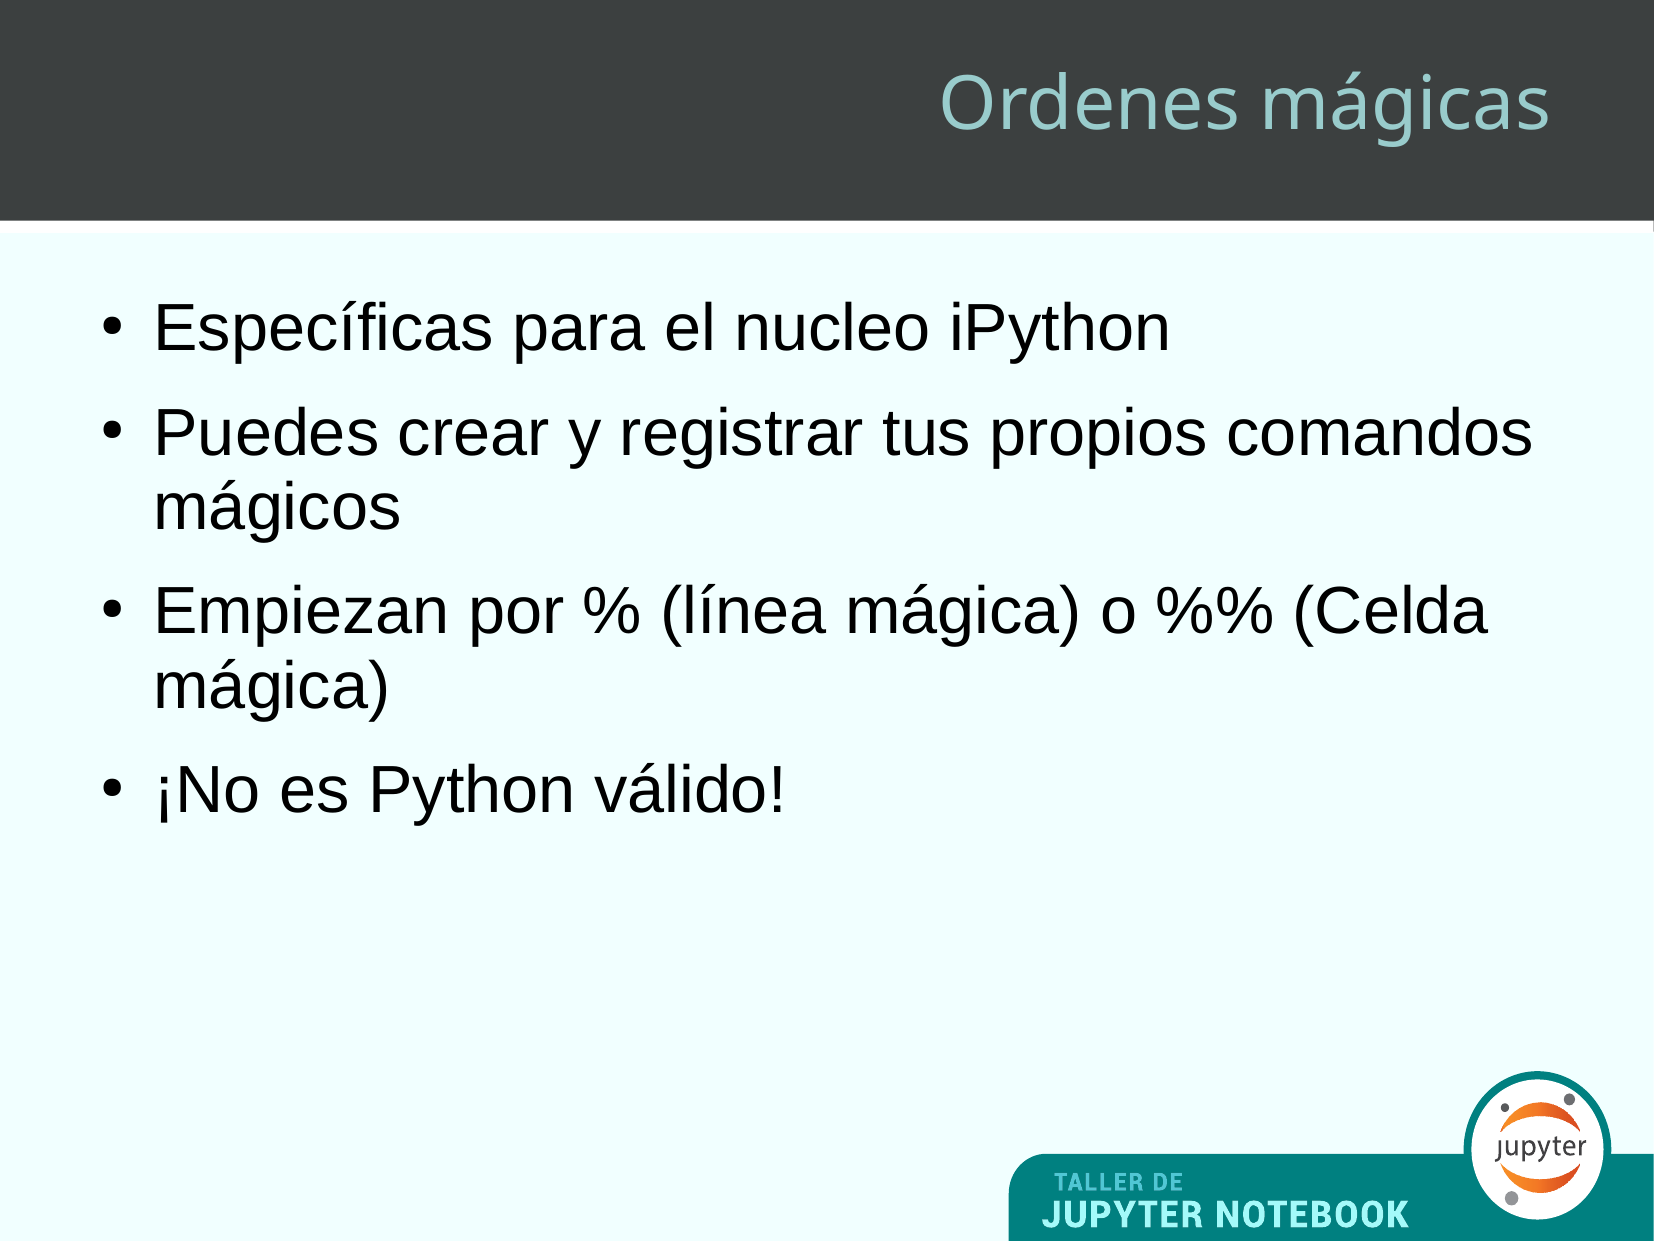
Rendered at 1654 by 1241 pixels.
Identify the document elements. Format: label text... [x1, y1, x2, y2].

title Ordenes mágicas [82, 49, 1571, 257]
list Específicas para el nucleo iPython Puedes crear y registrar tus propios comandos mágicos Empiezan por % (línea mágica) o %% (Celda mágica) ¡No es Python válido! [82, 290, 1571, 1010]
